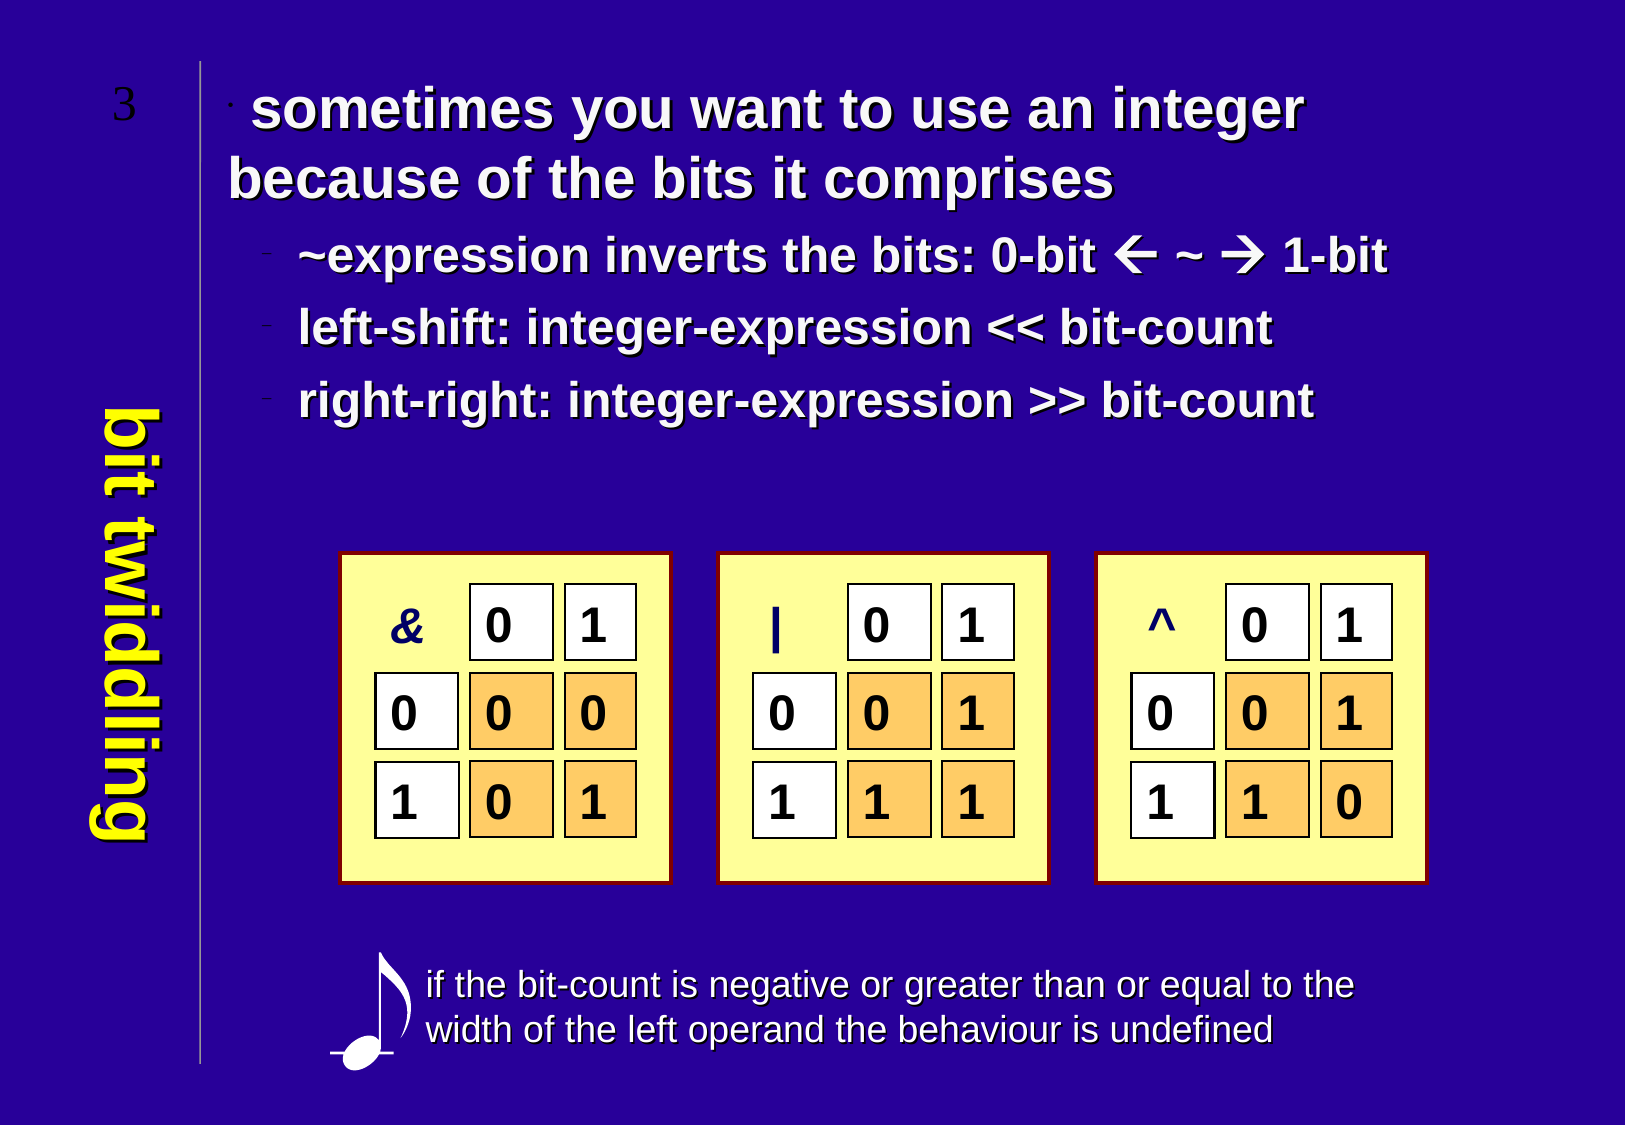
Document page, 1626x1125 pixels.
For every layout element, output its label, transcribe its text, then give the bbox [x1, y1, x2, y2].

text_box 0 [564, 673, 636, 749]
text_box 0 [375, 673, 459, 749]
text_box [717, 552, 1049, 884]
text_box 0 [1226, 584, 1309, 660]
text_box 1 [1131, 762, 1215, 838]
text_box 1 [564, 761, 636, 837]
text_box 1 [847, 761, 931, 837]
text_box 1 [942, 761, 1014, 837]
text_box & [375, 585, 459, 662]
text_box if the bit-count is negative or greater than or equal to the width of the left operand the behaviour is undefined [410, 952, 1463, 1058]
text_box 0 [470, 673, 553, 749]
text_box 0 [847, 673, 931, 749]
text_box 0 [1320, 761, 1392, 837]
text_box 0 [847, 584, 931, 660]
text_box 1 [753, 762, 837, 838]
title bit twiddling [50, 187, 188, 1063]
text_box 0 [470, 584, 553, 660]
text_box ^ [1131, 585, 1215, 662]
text_box 0 [470, 761, 553, 837]
text_box 1 [1226, 761, 1309, 837]
text_box 1 [942, 673, 1014, 749]
text_box [330, 952, 411, 1071]
text_box 1 [375, 762, 459, 838]
text_box [340, 552, 671, 884]
text_box 1 [564, 584, 636, 660]
text_box [1096, 552, 1427, 884]
text_box 0 [1226, 673, 1309, 749]
text_box 1 [1320, 584, 1392, 660]
text_box 1 [942, 584, 1014, 660]
text_box 0 [753, 673, 836, 749]
text_box | [753, 585, 837, 662]
text_box 1 [1320, 673, 1392, 749]
list sometimes you want to use an integer because of the bits it comprises ~expression inverts the bits: 0-bit  ~  1-bit left-shift: integer-expression << bit-count right-right: integer-expression >> bit-count [212, 62, 1550, 1063]
text_box 0 [1131, 673, 1215, 749]
